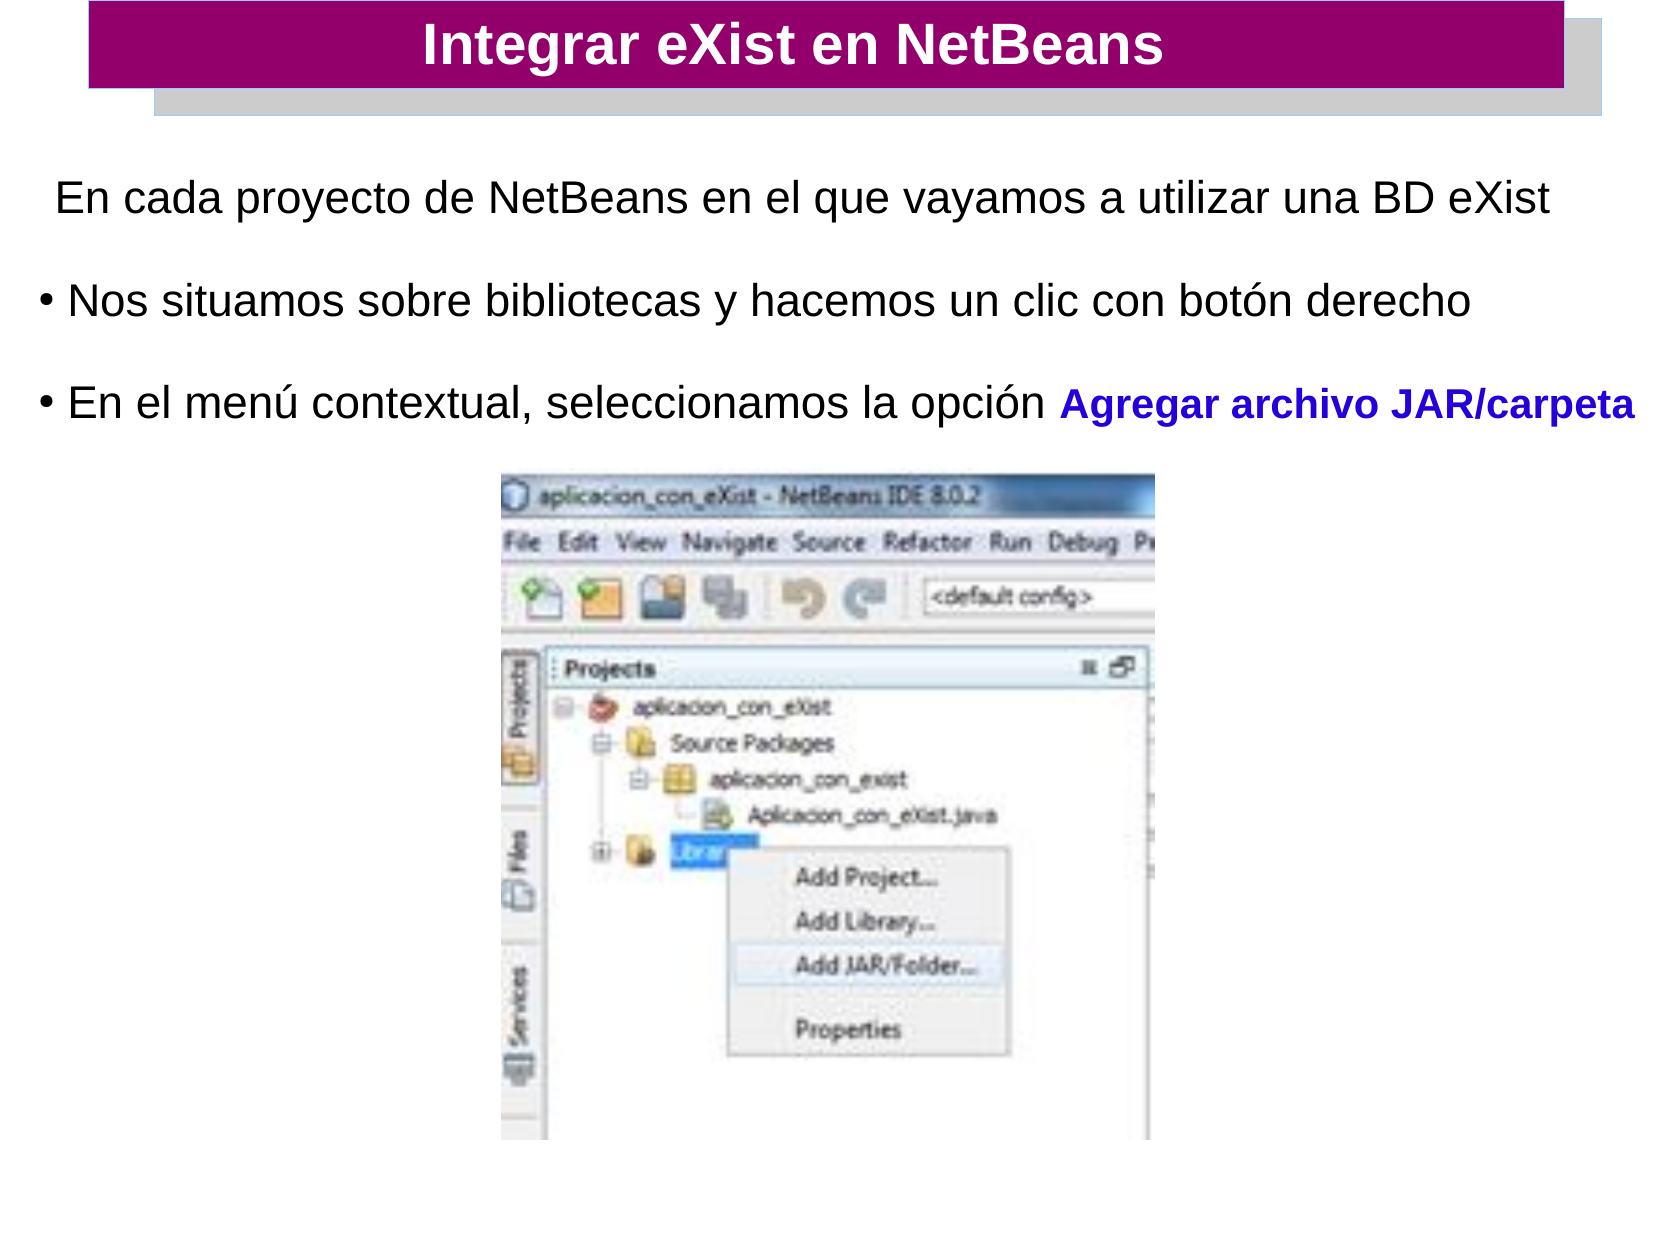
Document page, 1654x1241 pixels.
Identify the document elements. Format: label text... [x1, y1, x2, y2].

text_box [154, 18, 1602, 116]
text_box En cada proyecto de NetBeans en el que vayamos a utilizar una BD eXist Nos situamos sobre bibliotecas y hacemos un clic con botón derecho En el menú contextual, seleccionamos la opción Agregar archivo JAR/carpeta [23, 118, 1647, 484]
picture [501, 468, 1155, 1140]
text_box Integrar eXist en NetBeans [88, 0, 1565, 89]
